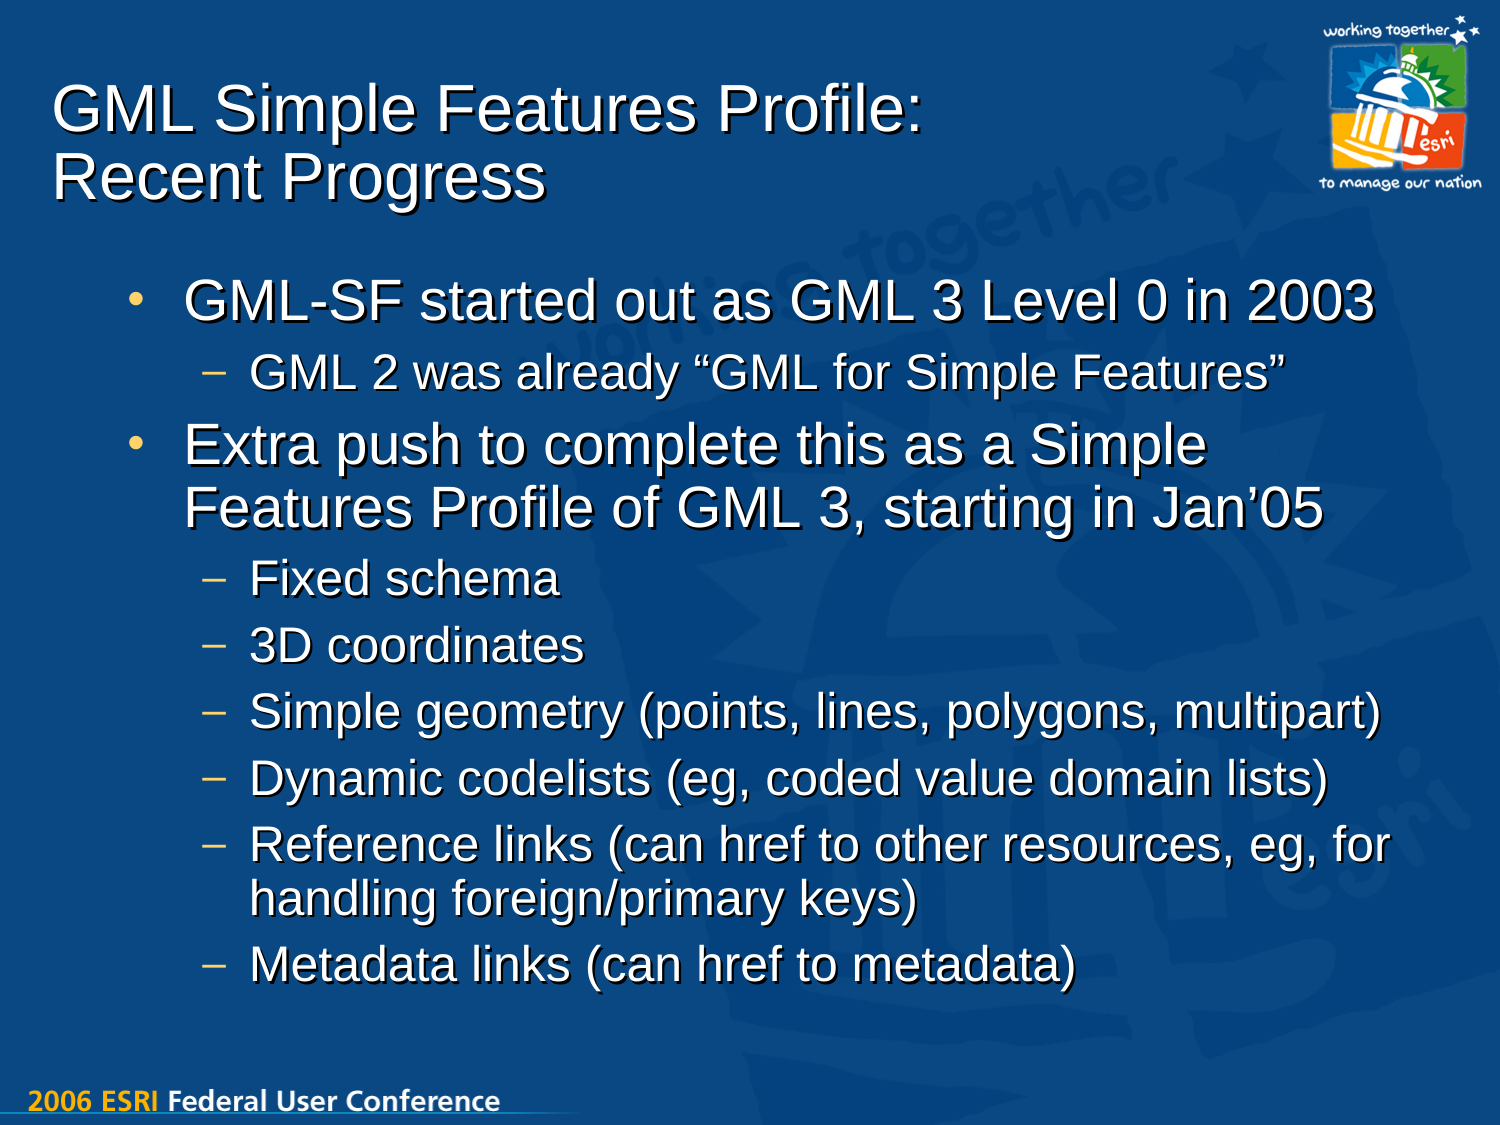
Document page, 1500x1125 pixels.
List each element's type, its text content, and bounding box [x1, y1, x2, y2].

list GML-SF started out as GML 3 Level 0 in 2003 GML 2 was already “GML for Simple Features” Extra push to complete this as a Simple Features Profile of GML 3, starting in Jan’05 Fixed schema 3D coordinates Simple geometry (points, lines, polygons, multipart) Dynamic codelists (eg, coded value domain lists) Reference links (can href to other resources, eg, for handling foreign/primary keys) Metadata links (can href to metadata) [112, 262, 1424, 1040]
title GML Simple Features Profile: Recent Progress [36, 69, 1459, 257]
picture [0, 0, 1500, 1125]
